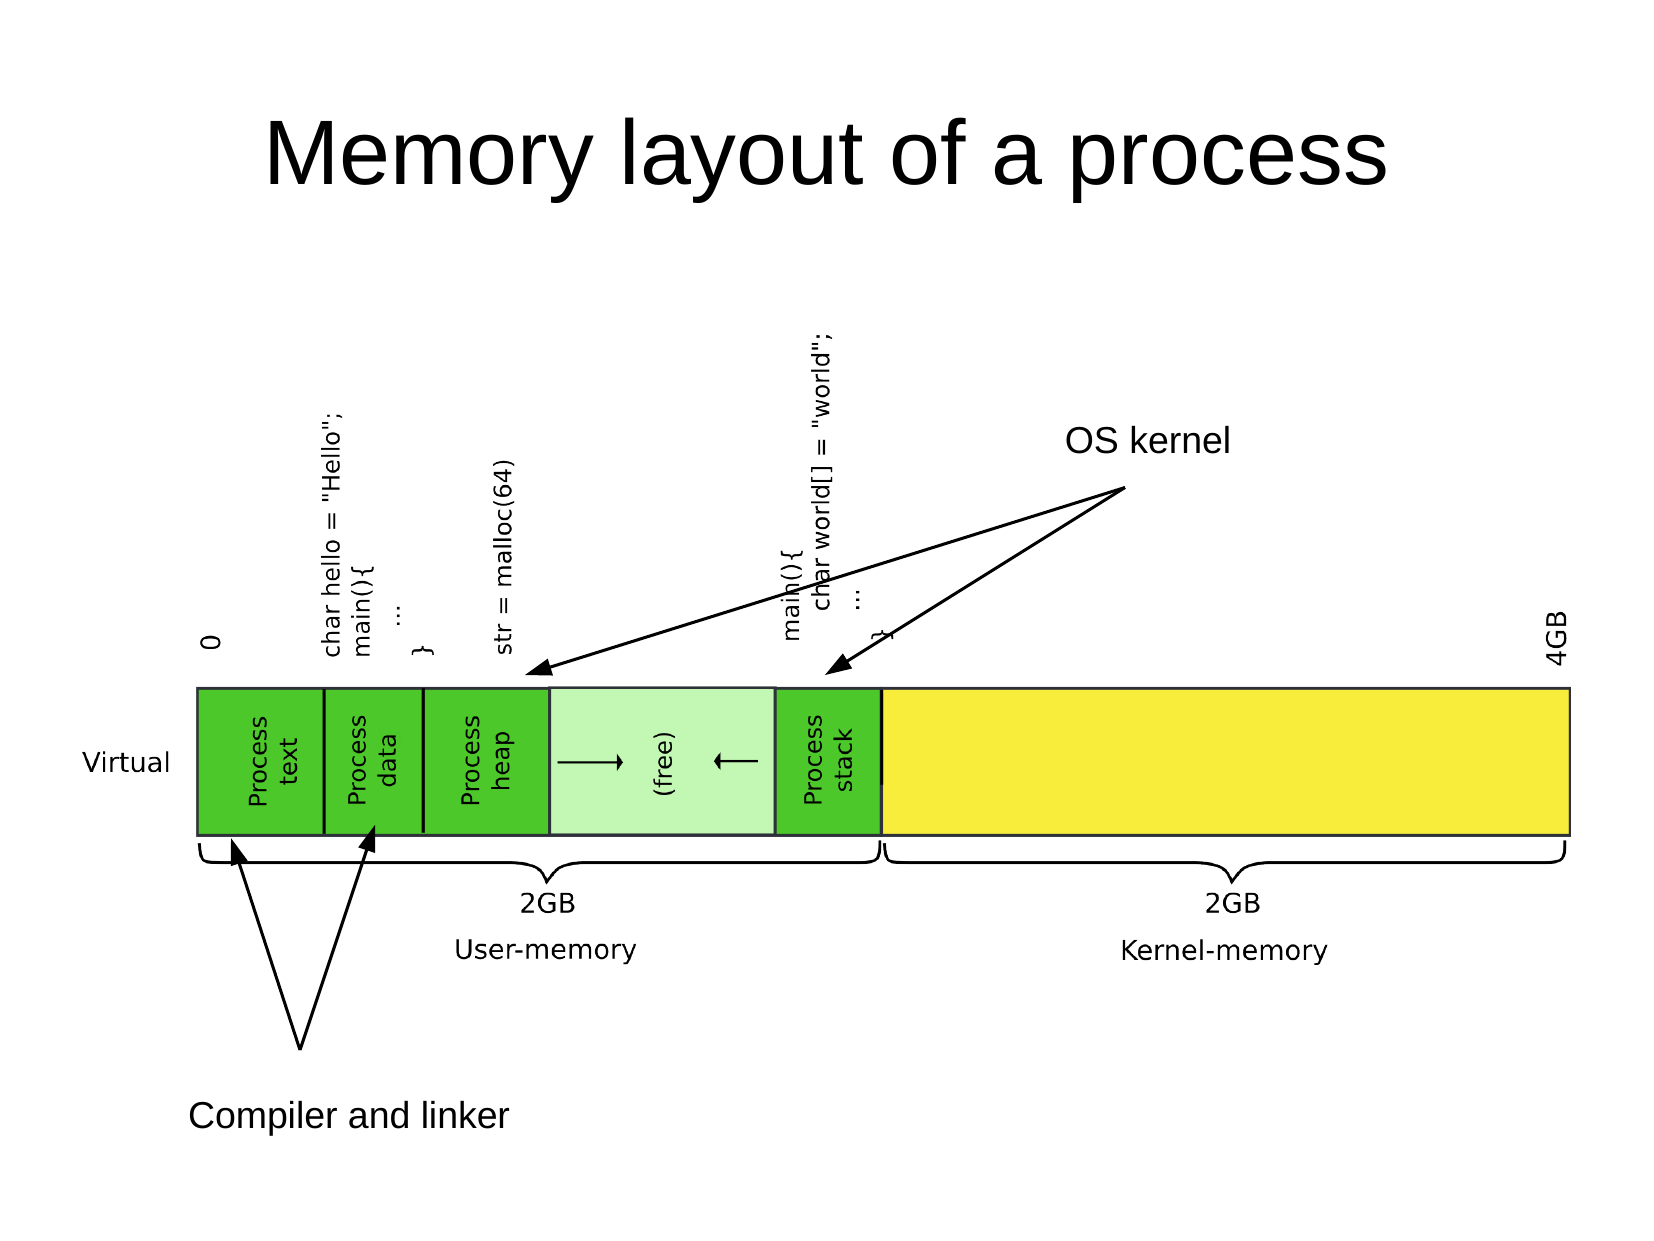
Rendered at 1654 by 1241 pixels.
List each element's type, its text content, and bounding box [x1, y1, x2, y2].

text_box Compiler and linker [173, 1087, 526, 1145]
text_box OS kernel [1050, 412, 1247, 470]
title Memory layout of a process [82, 49, 1571, 257]
picture [82, 335, 1571, 965]
